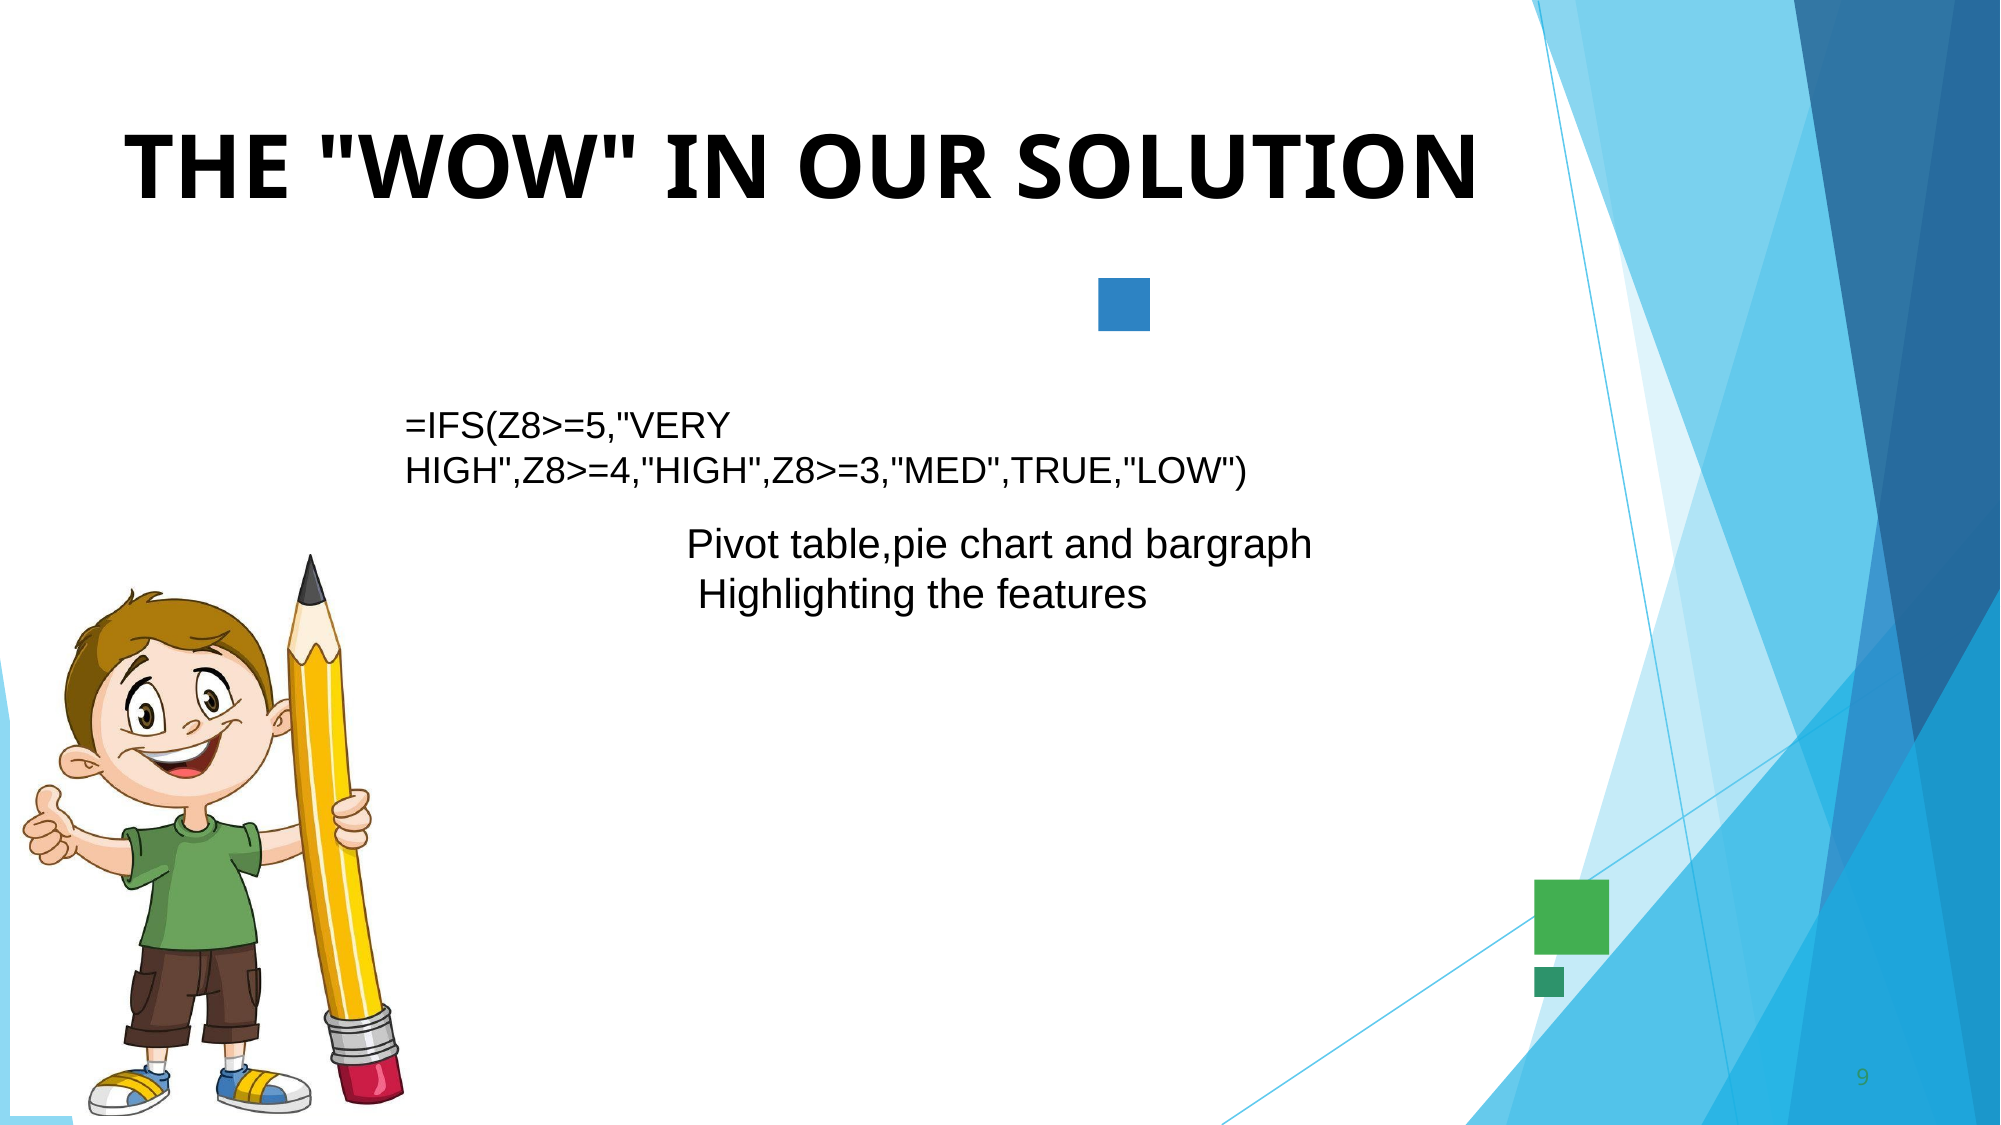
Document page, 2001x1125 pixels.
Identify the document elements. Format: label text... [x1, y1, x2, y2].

text_box [1534, 879, 1610, 955]
text_box Pivot table,pie chart and bargraph Highlighting the features [671, 509, 1329, 663]
text_box [1098, 278, 1150, 332]
picture [10, 554, 416, 1116]
text_box =IFS(Z8>=5,"VERY HIGH",Z8>=4,"HIGH",Z8>=3,"MED",TRUE,"LOW") [389, 393, 1599, 451]
text_box [1534, 967, 1564, 997]
text_box <number> [1849, 1061, 1888, 1095]
title THE "WOW" IN OUR SOLUTION [121, 107, 1513, 235]
